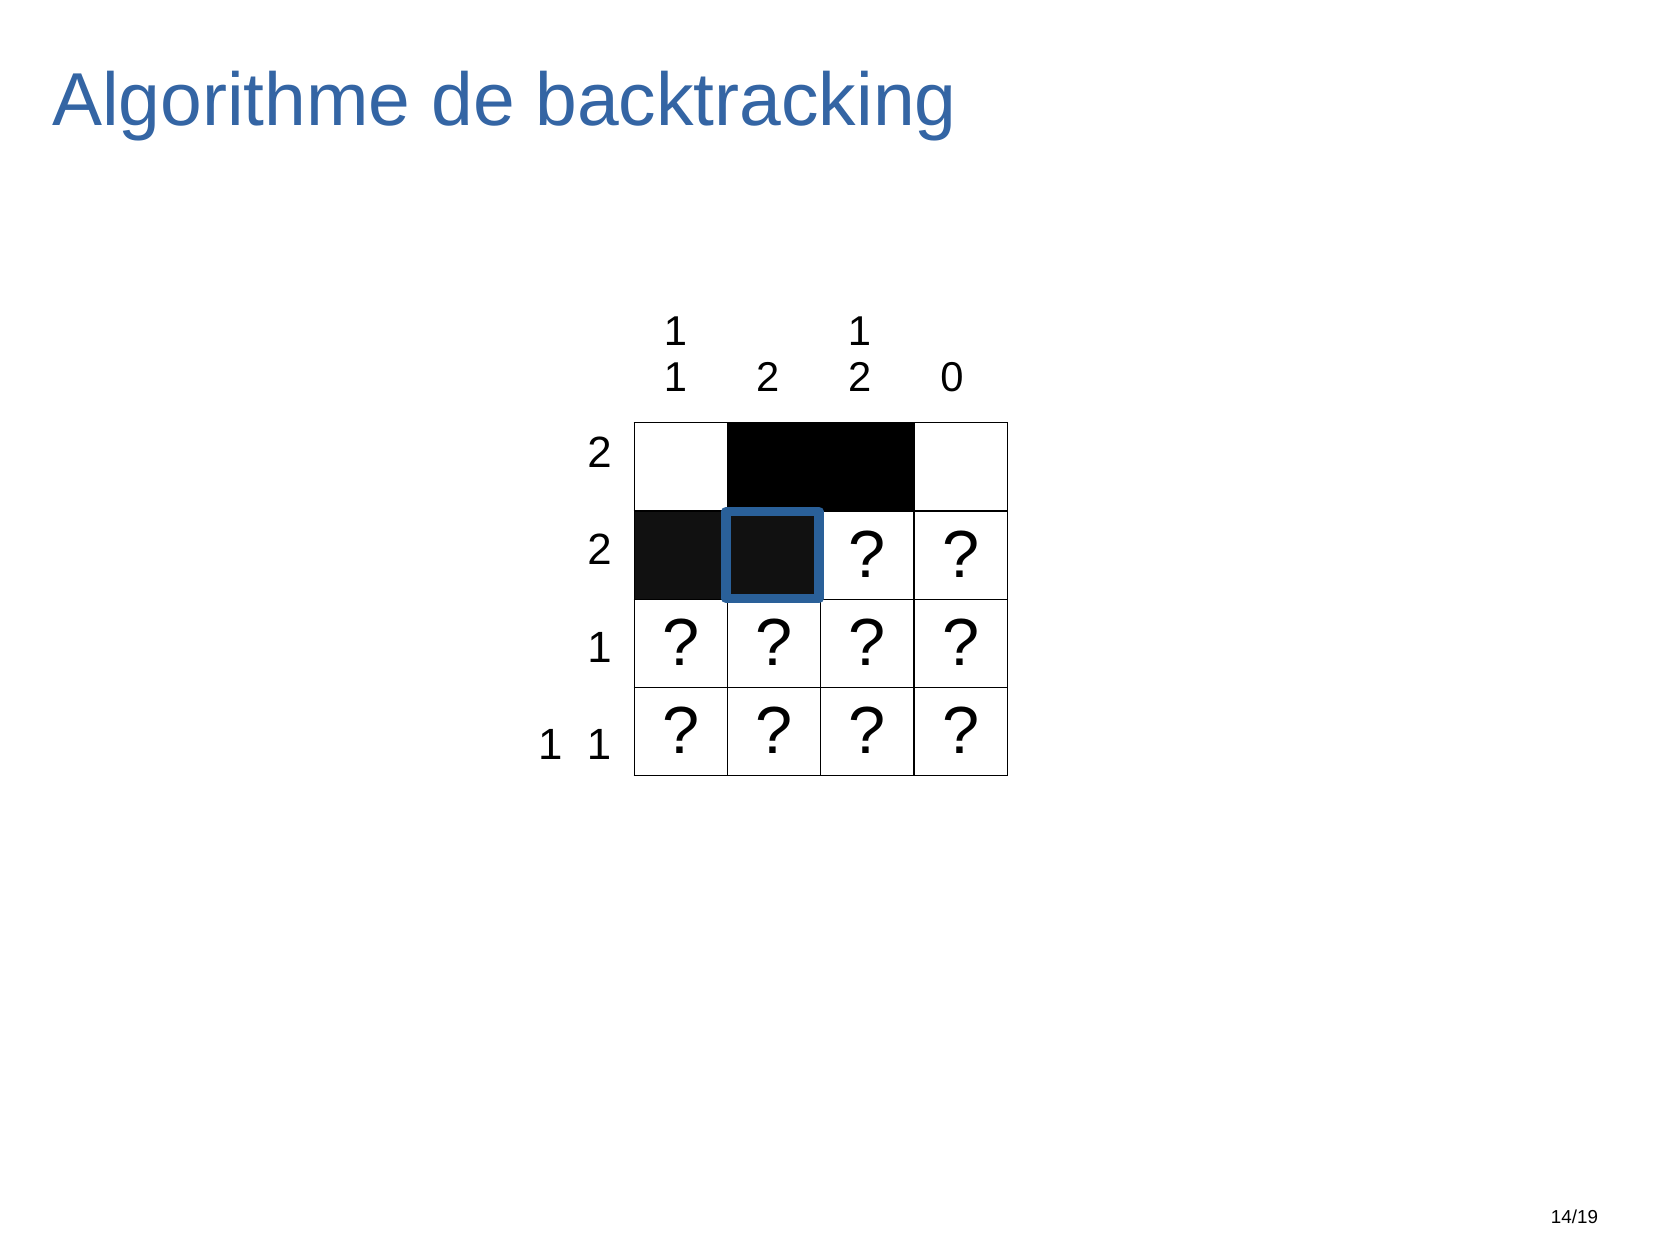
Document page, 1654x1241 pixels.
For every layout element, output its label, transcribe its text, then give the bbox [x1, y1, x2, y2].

table_header [821, 423, 913, 510]
table_header [915, 423, 1007, 510]
table_cell ? [728, 603, 820, 687]
table_cell ? [635, 600, 727, 687]
table_header [728, 423, 820, 507]
table_cell ? [728, 688, 820, 775]
text_box Algorithme de backtracking [37, 50, 976, 151]
table_header [635, 423, 727, 510]
table_cell ? [915, 512, 1007, 599]
table_cell ? [915, 688, 1007, 775]
table_cell ? [915, 600, 1007, 687]
table_cell [635, 512, 721, 599]
table_cell ? [821, 688, 913, 775]
text_box 14/19 [1536, 1198, 1613, 1235]
table_cell ? [824, 512, 913, 599]
table_cell ? [635, 688, 727, 775]
text_box 1 1 1 2 2 0 [637, 300, 992, 408]
table_cell [731, 516, 814, 594]
text_box 2 2 1 1 1 [523, 420, 633, 826]
table_cell ? [821, 600, 913, 687]
